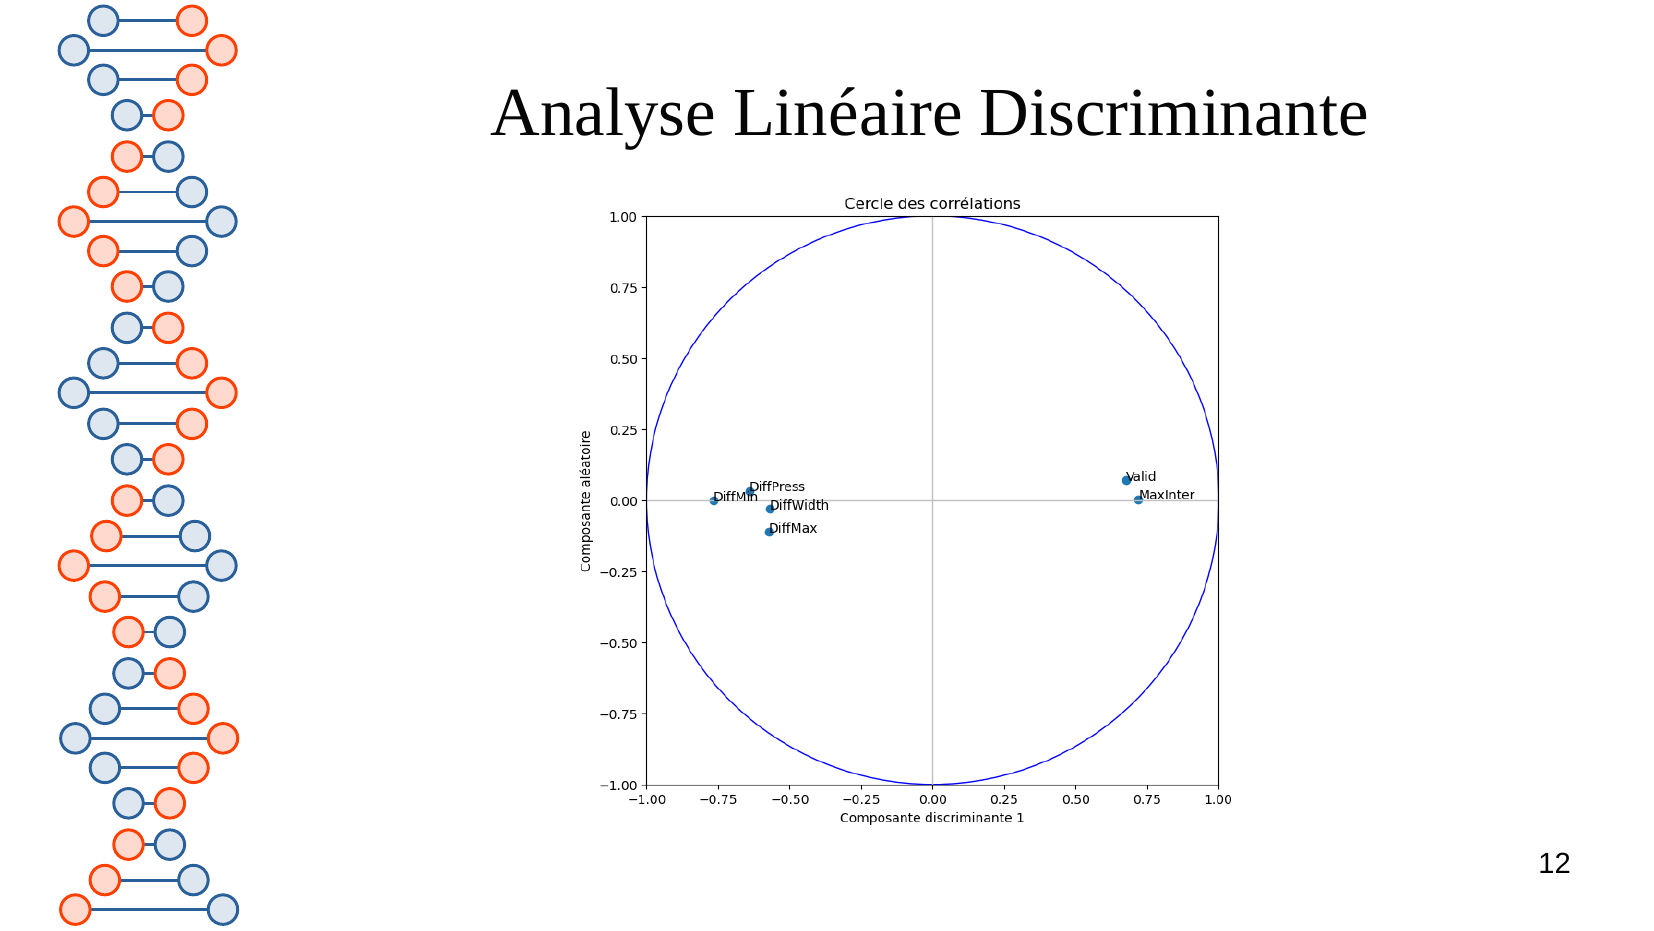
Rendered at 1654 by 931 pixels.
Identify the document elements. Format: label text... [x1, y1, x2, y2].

title Analyse Liné aire Discriminante [265, 35, 1595, 189]
picture [570, 188, 1241, 833]
